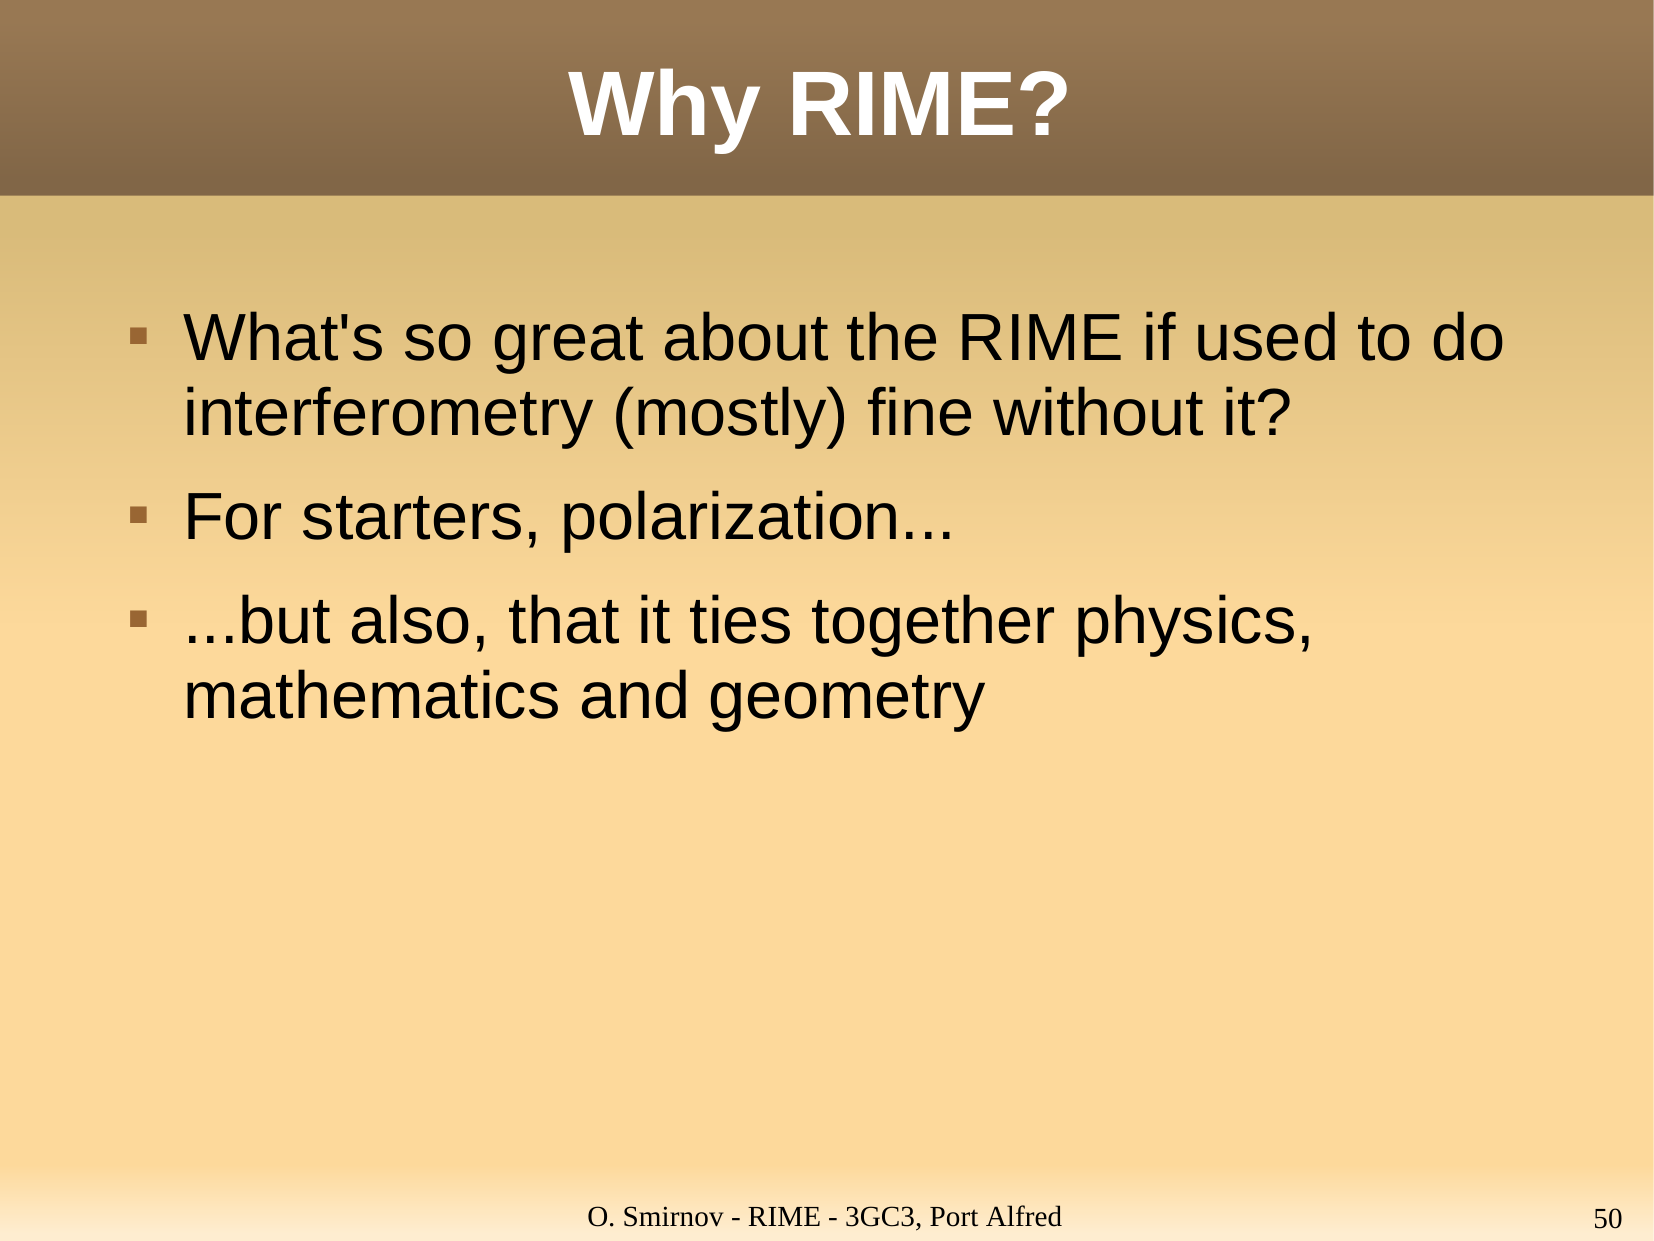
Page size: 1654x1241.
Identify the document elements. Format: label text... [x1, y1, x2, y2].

picture [0, 0, 1654, 1241]
title Why RIME? [76, 0, 1565, 208]
list What's so great about the RIME if used to do interferometry (mostly) fine without it? For starters, polarization... ...but also, that it ties together physics, mathematics and geometry [112, 300, 1601, 1020]
